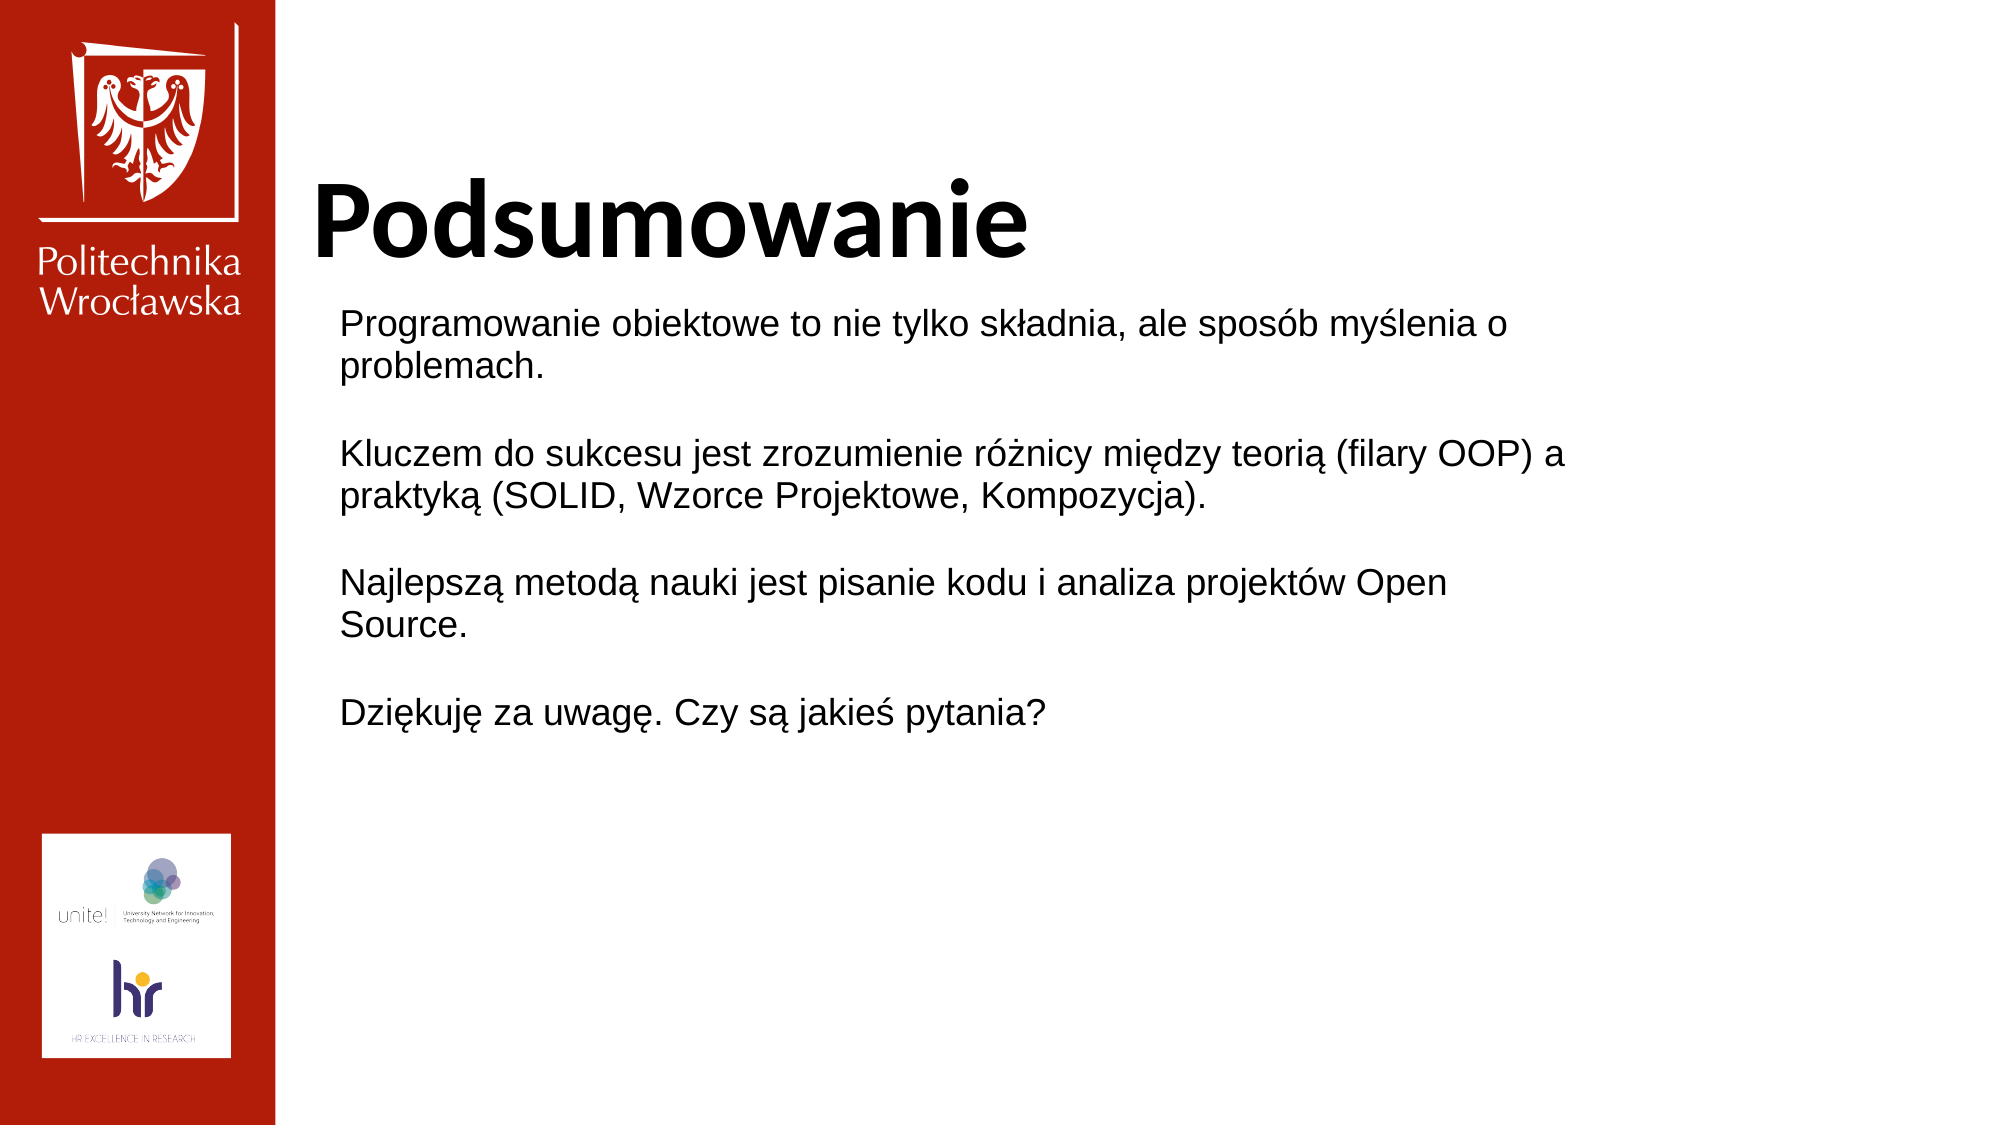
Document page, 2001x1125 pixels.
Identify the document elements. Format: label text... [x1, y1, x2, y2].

text_box Programowanie obiektowe to nie tylko składnia, ale sposób myślenia o problemach. Kluczem do sukcesu jest zrozumienie różnicy między teorią (filary OOP) a praktyką (SOLID, Wzorce Projektowe, Kompozycja). Najlepszą metodą nauki jest pisanie kodu i analiza projektów Open Source. Dziękuję za uwagę. Czy są jakieś pytania? [324, 295, 1599, 920]
list Podsumowanie [312, 70, 1979, 355]
picture [70, 952, 201, 1045]
picture [59, 858, 214, 928]
picture [38, 22, 241, 315]
